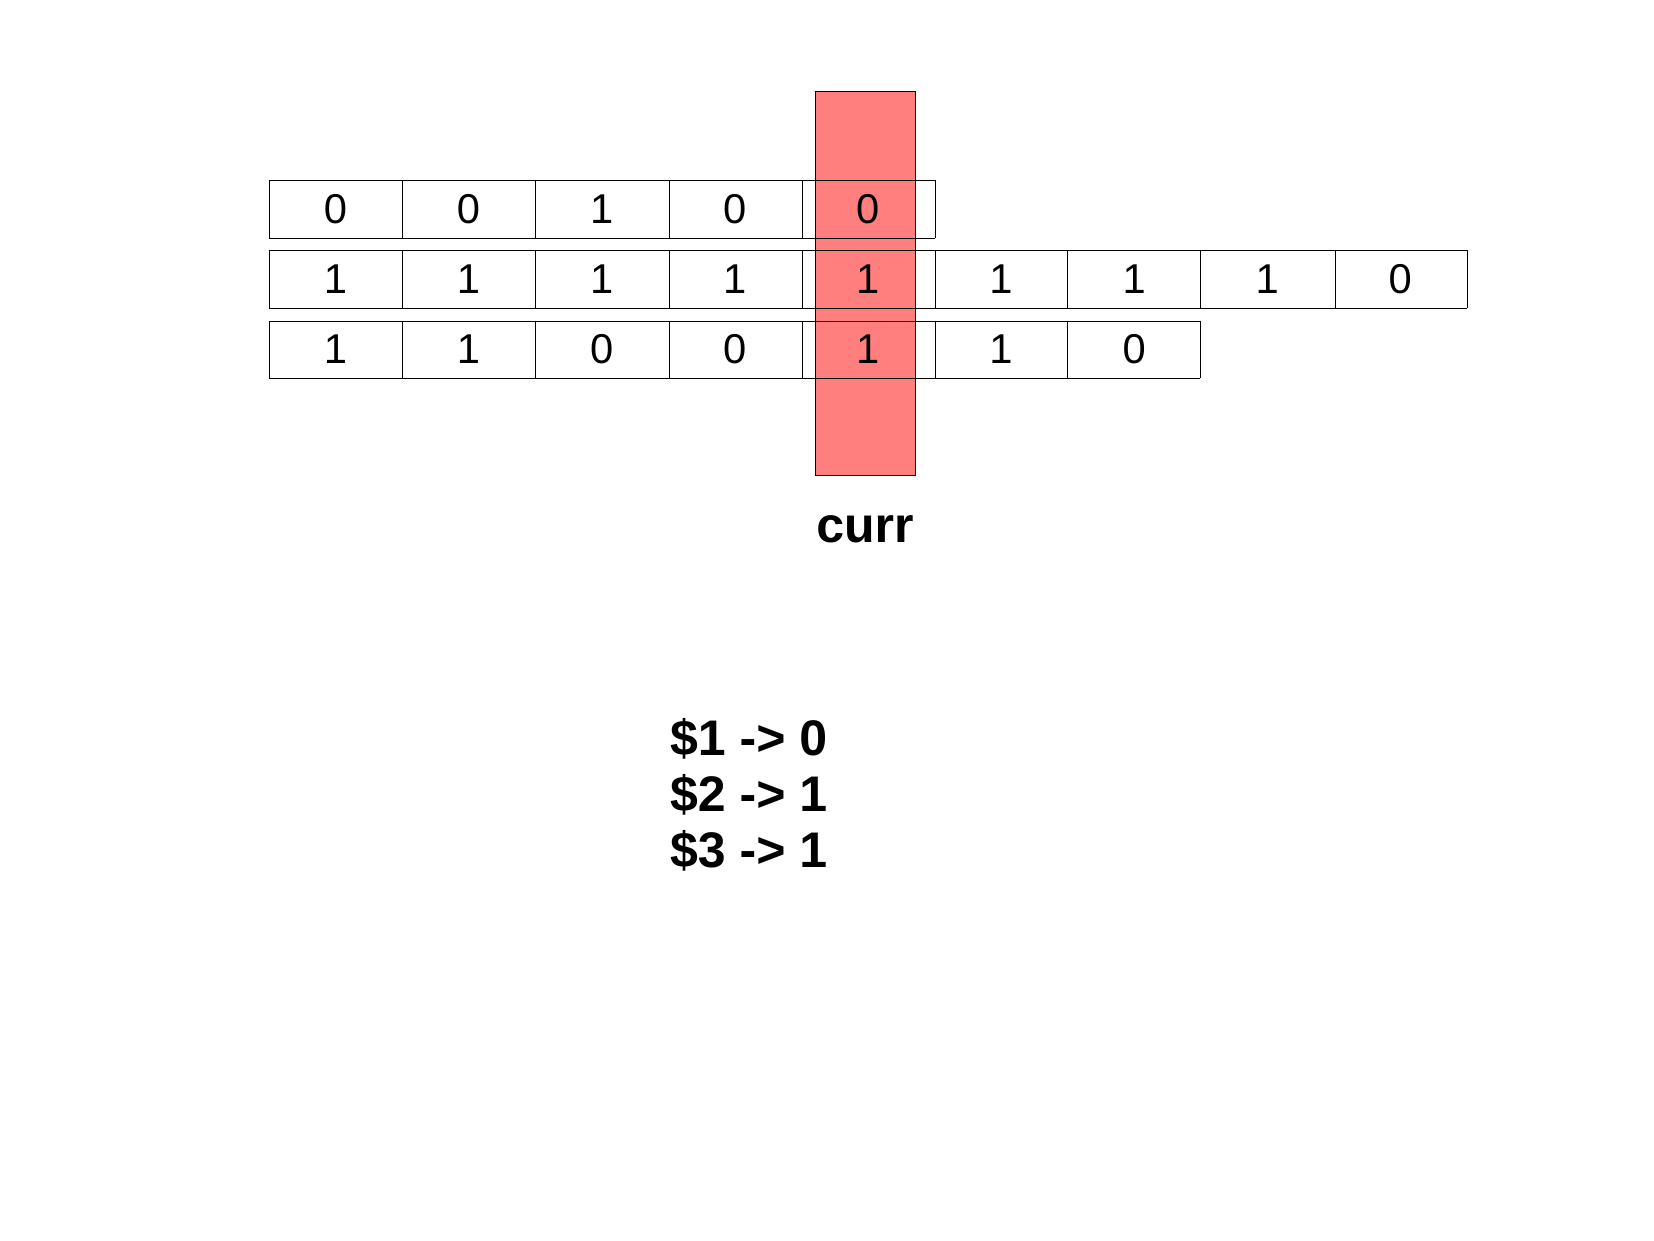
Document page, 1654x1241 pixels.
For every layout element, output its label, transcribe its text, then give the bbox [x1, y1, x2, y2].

text_box $1 -> 0 $2 -> 1 $3 -> 1 [655, 702, 922, 912]
text_box [815, 91, 916, 180]
chart [268, 180, 1470, 557]
text_box curr [791, 490, 939, 570]
